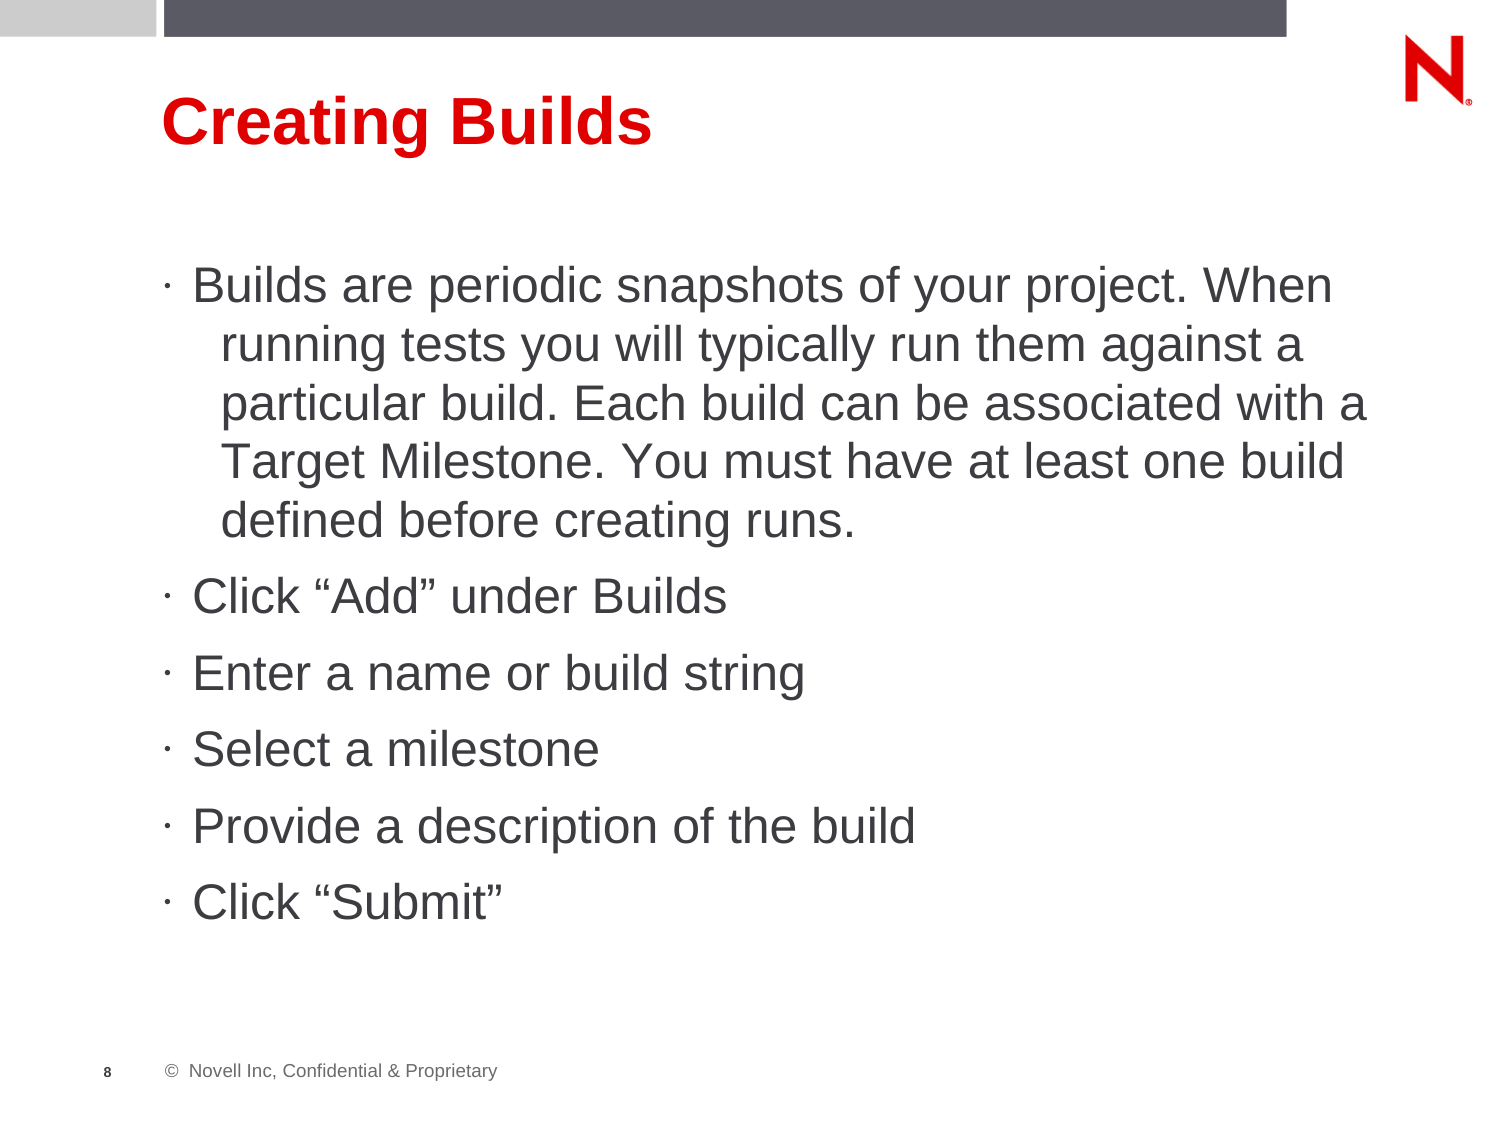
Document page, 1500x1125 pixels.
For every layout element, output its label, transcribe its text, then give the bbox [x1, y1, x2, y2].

list Builds are periodic snapshots of your project. When running tests you will typically run them against a particular build. Each build can be associated with a Target Milestone. You must have at least one build defined before creating runs. Click “Add” under Builds Enter a name or build string Select a milestone Provide a description of the build Click “Submit” [163, 254, 1404, 986]
title Creating Builds [161, 41, 1383, 205]
picture [1403, 32, 1473, 107]
